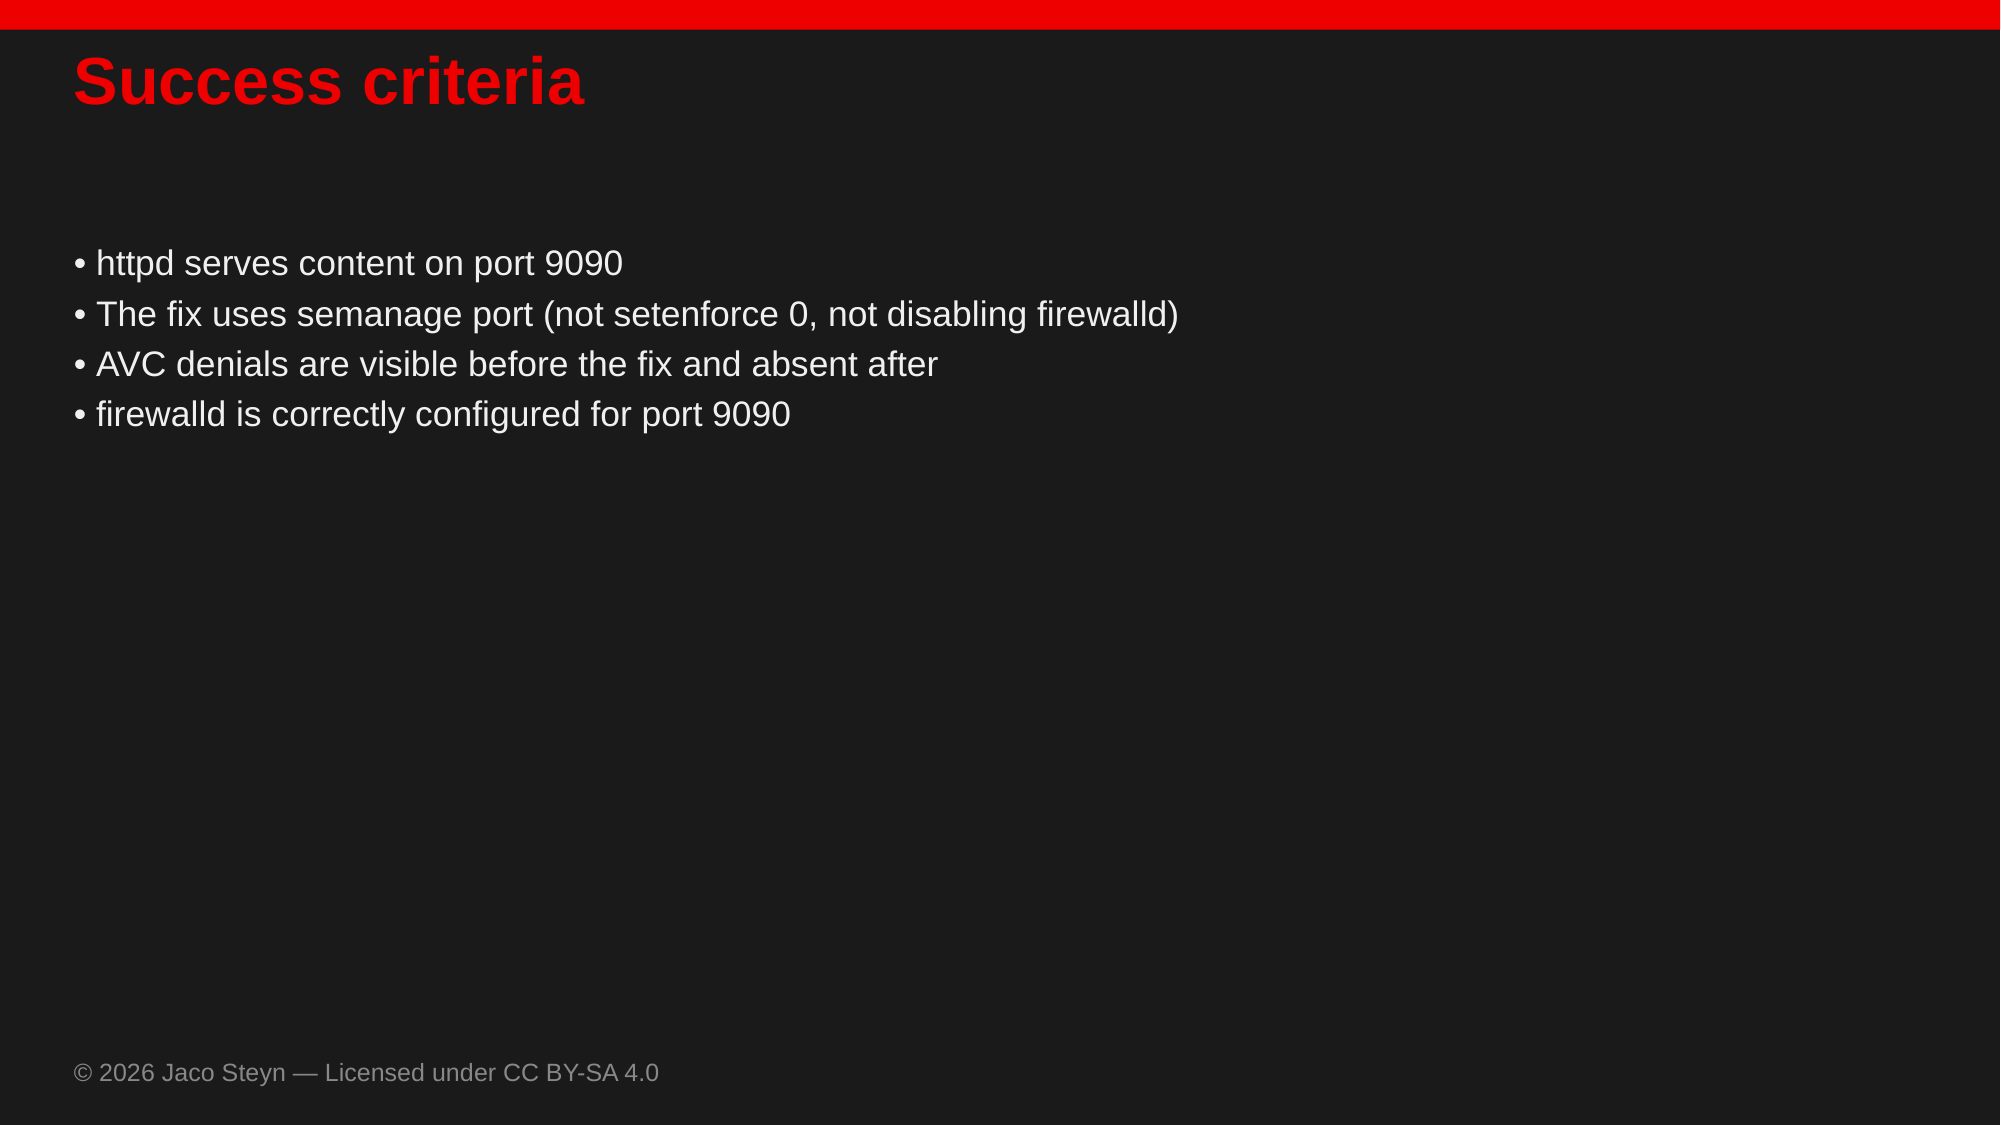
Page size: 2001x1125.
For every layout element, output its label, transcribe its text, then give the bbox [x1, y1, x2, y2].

text_box • httpd serves content on port 9090 • The fix uses semanage port (not setenforce 0, not disabling firewalld) • AVC denials are visible before the fix and absent after • firewalld is correctly configured for port 9090 [59, 236, 1942, 1037]
text_box Success criteria [59, 36, 1942, 208]
text_box © 2026 Jaco Steyn — Licensed under CC BY-SA 4.0 [59, 1051, 1942, 1093]
text_box [0, 0, 2001, 30]
